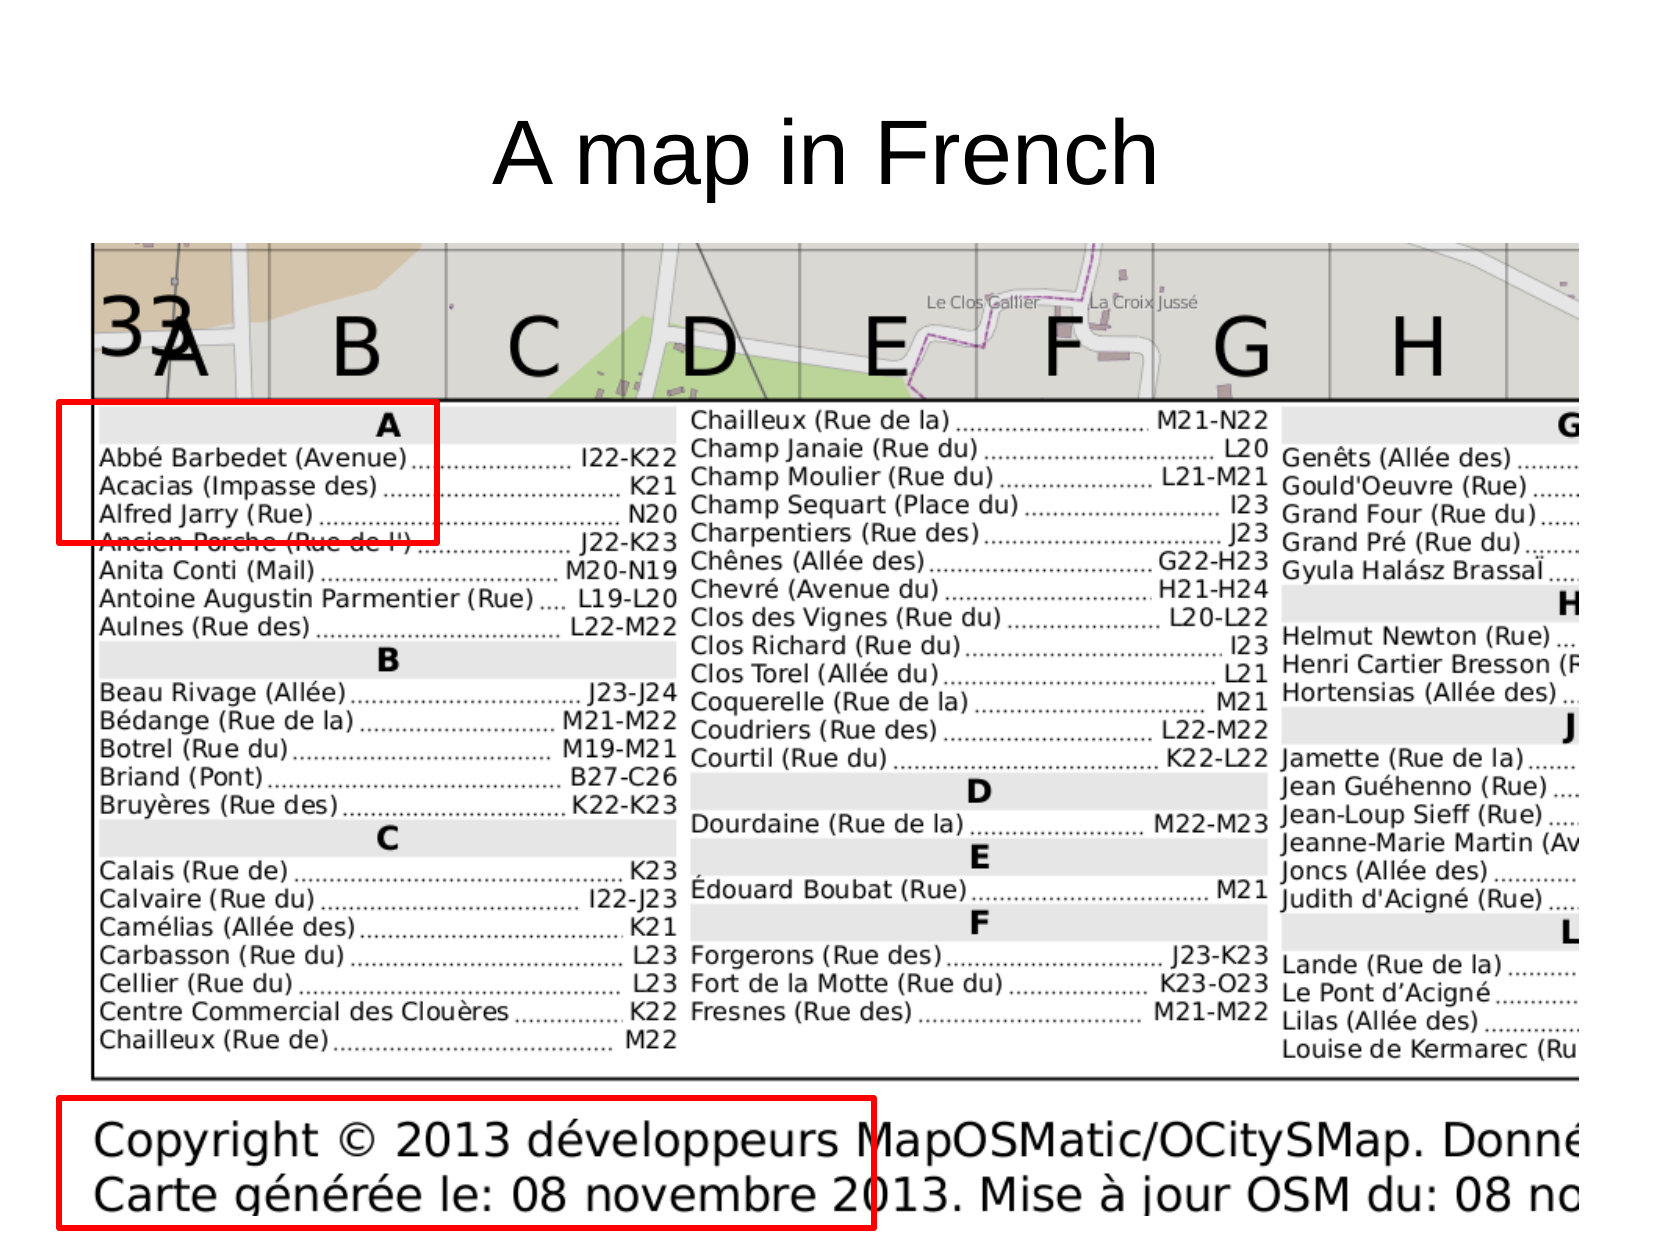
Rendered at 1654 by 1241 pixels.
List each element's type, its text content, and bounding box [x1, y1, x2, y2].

picture [82, 1101, 871, 1216]
title A map in French [82, 49, 1571, 243]
picture [82, 405, 434, 540]
picture [82, 243, 1579, 1216]
